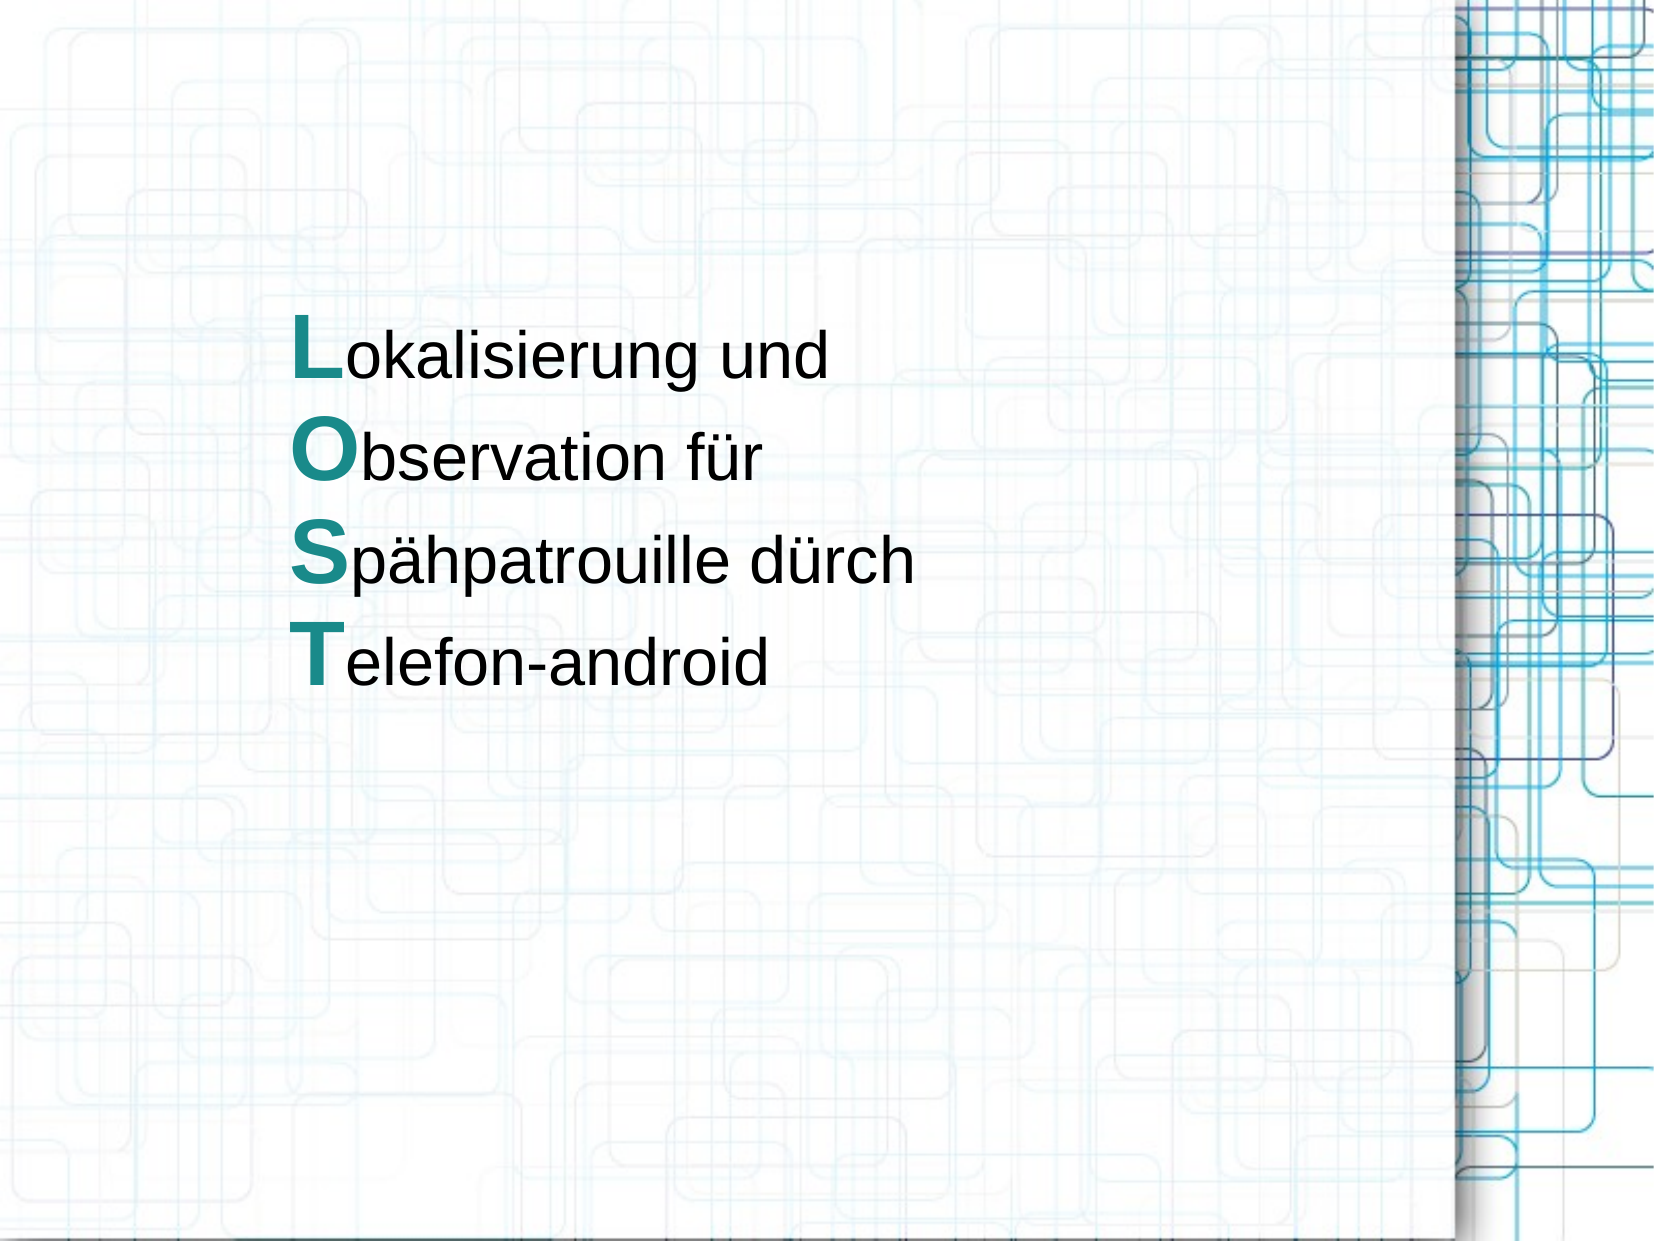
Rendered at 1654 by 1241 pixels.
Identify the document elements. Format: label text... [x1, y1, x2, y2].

picture [0, 0, 1654, 1241]
list Lokalisierung und Observation für Spähpatrouille dürch Telefon-android [289, 295, 1625, 1114]
